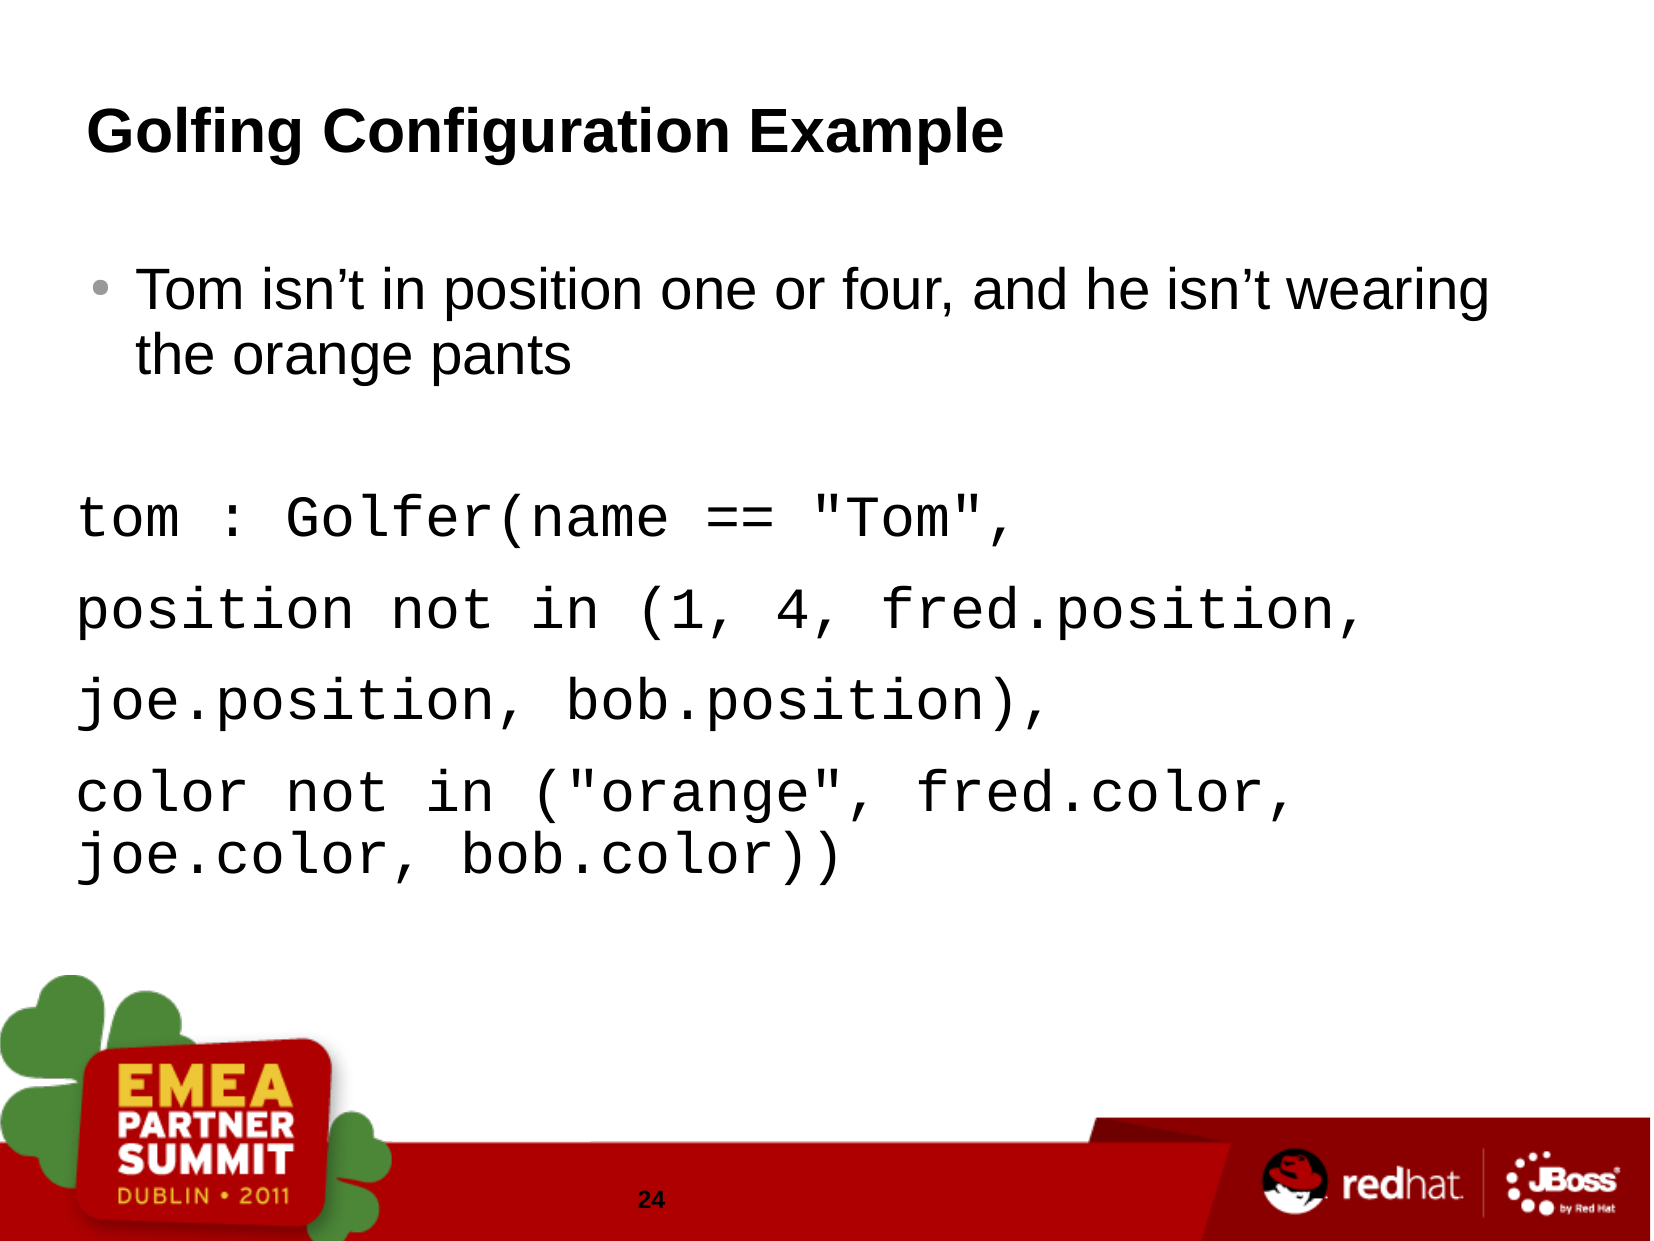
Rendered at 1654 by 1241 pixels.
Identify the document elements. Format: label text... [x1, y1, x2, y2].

list Tom isn’t in position one or four, and he isn’t wearing the orange pants tom : Golfer(name == "Tom", position not in (1, 4, fred.position, joe.position, bob.position), color not in ("orange", fred.color, joe.color, bob.color)) [75, 256, 1564, 1051]
picture [0, 975, 1651, 1241]
title Golfing Configuration Example [86, 37, 1576, 226]
